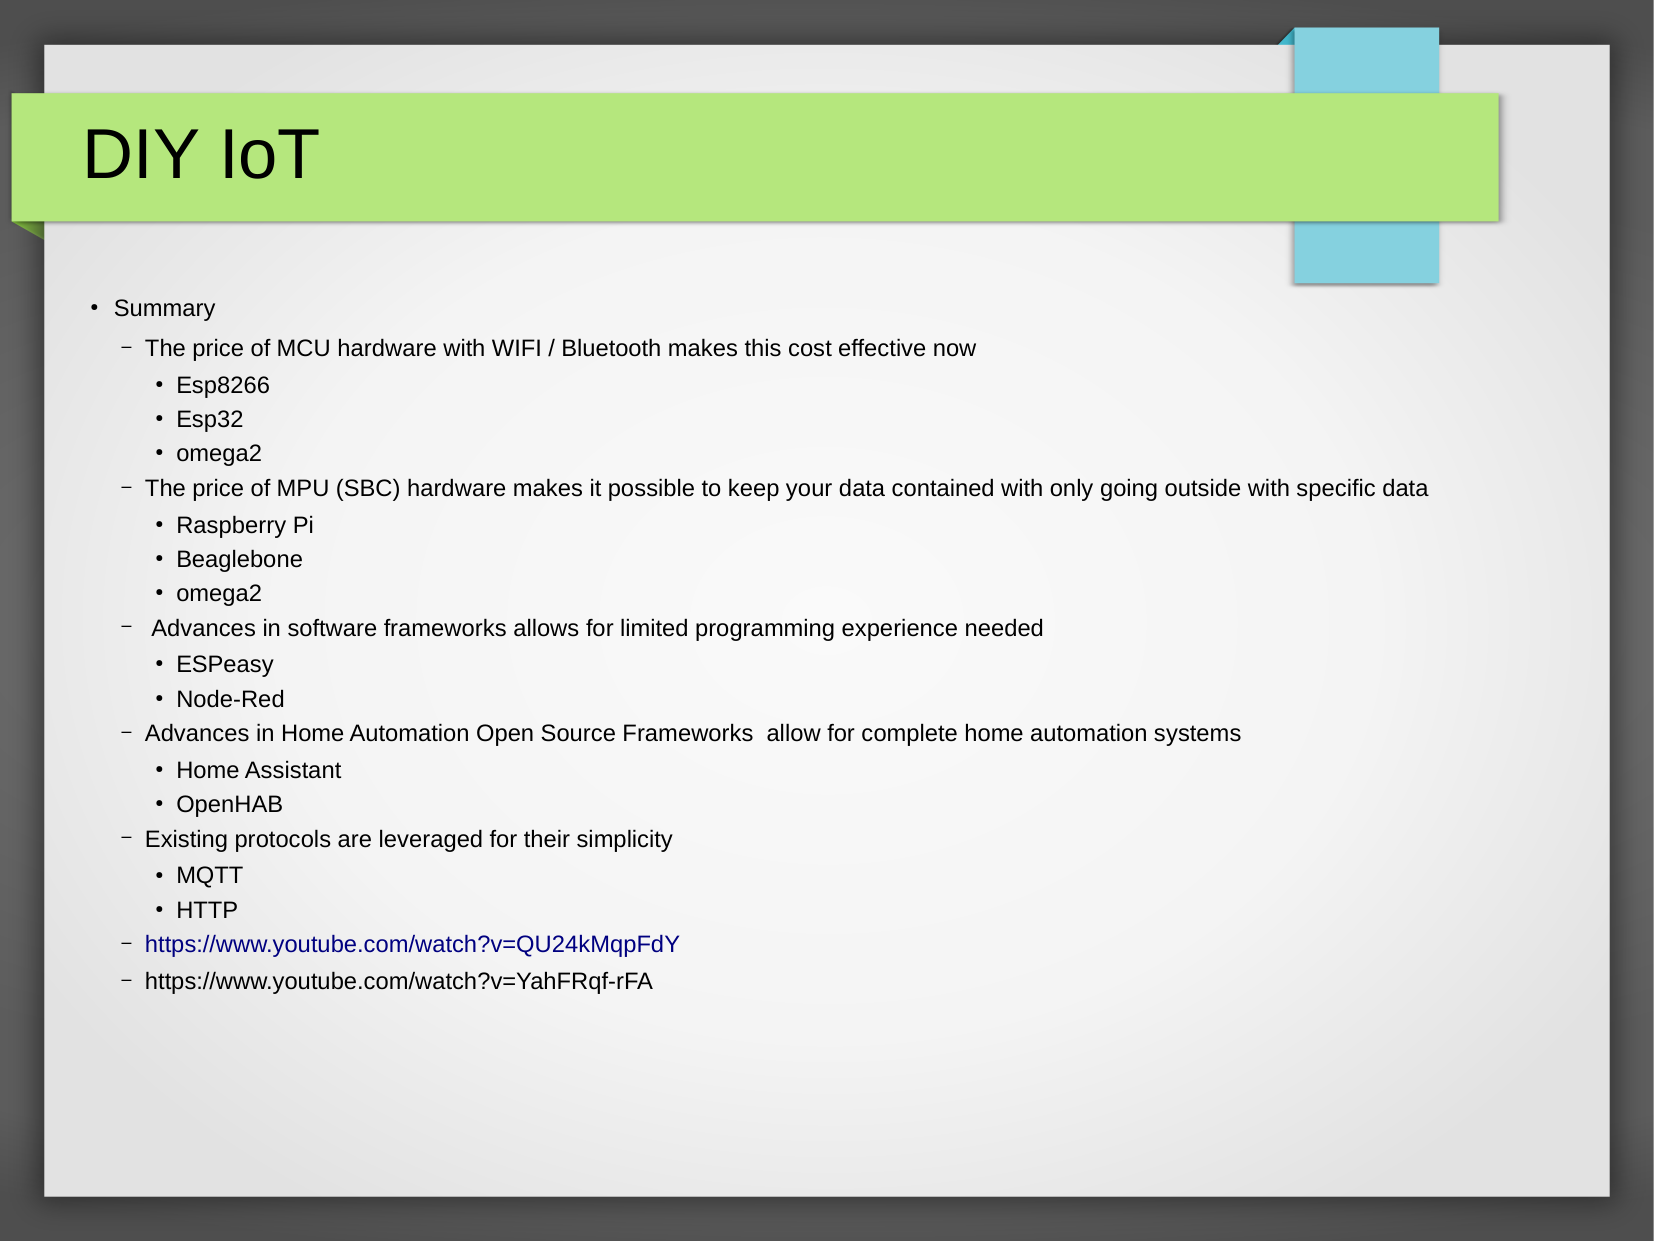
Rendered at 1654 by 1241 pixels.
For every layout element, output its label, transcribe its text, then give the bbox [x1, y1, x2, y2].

list Summary The price of MCU hardware with WIFI / Bluetooth makes this cost effective now Esp8266 Esp32 omega2 The price of MPU (SBC) hardware makes it possible to keep your data contained with only going outside with specific data Raspberry Pi Beaglebone omega2 Advances in software frameworks allows for limited programming experience needed ESPeasy Node-Red Advances in Home Automation Open Source Frameworks allow for complete home automation systems Home Assistant OpenHAB Existing protocols are leveraged for their simplicity MQTT HTTP https://www.youtube.com/watch?v=QU24kMqpFdY https://www.youtube.com/watch?v=YahFRqf-rFA [82, 295, 1571, 1015]
picture [0, 0, 1654, 1241]
title DIY IoT [82, 94, 1264, 213]
